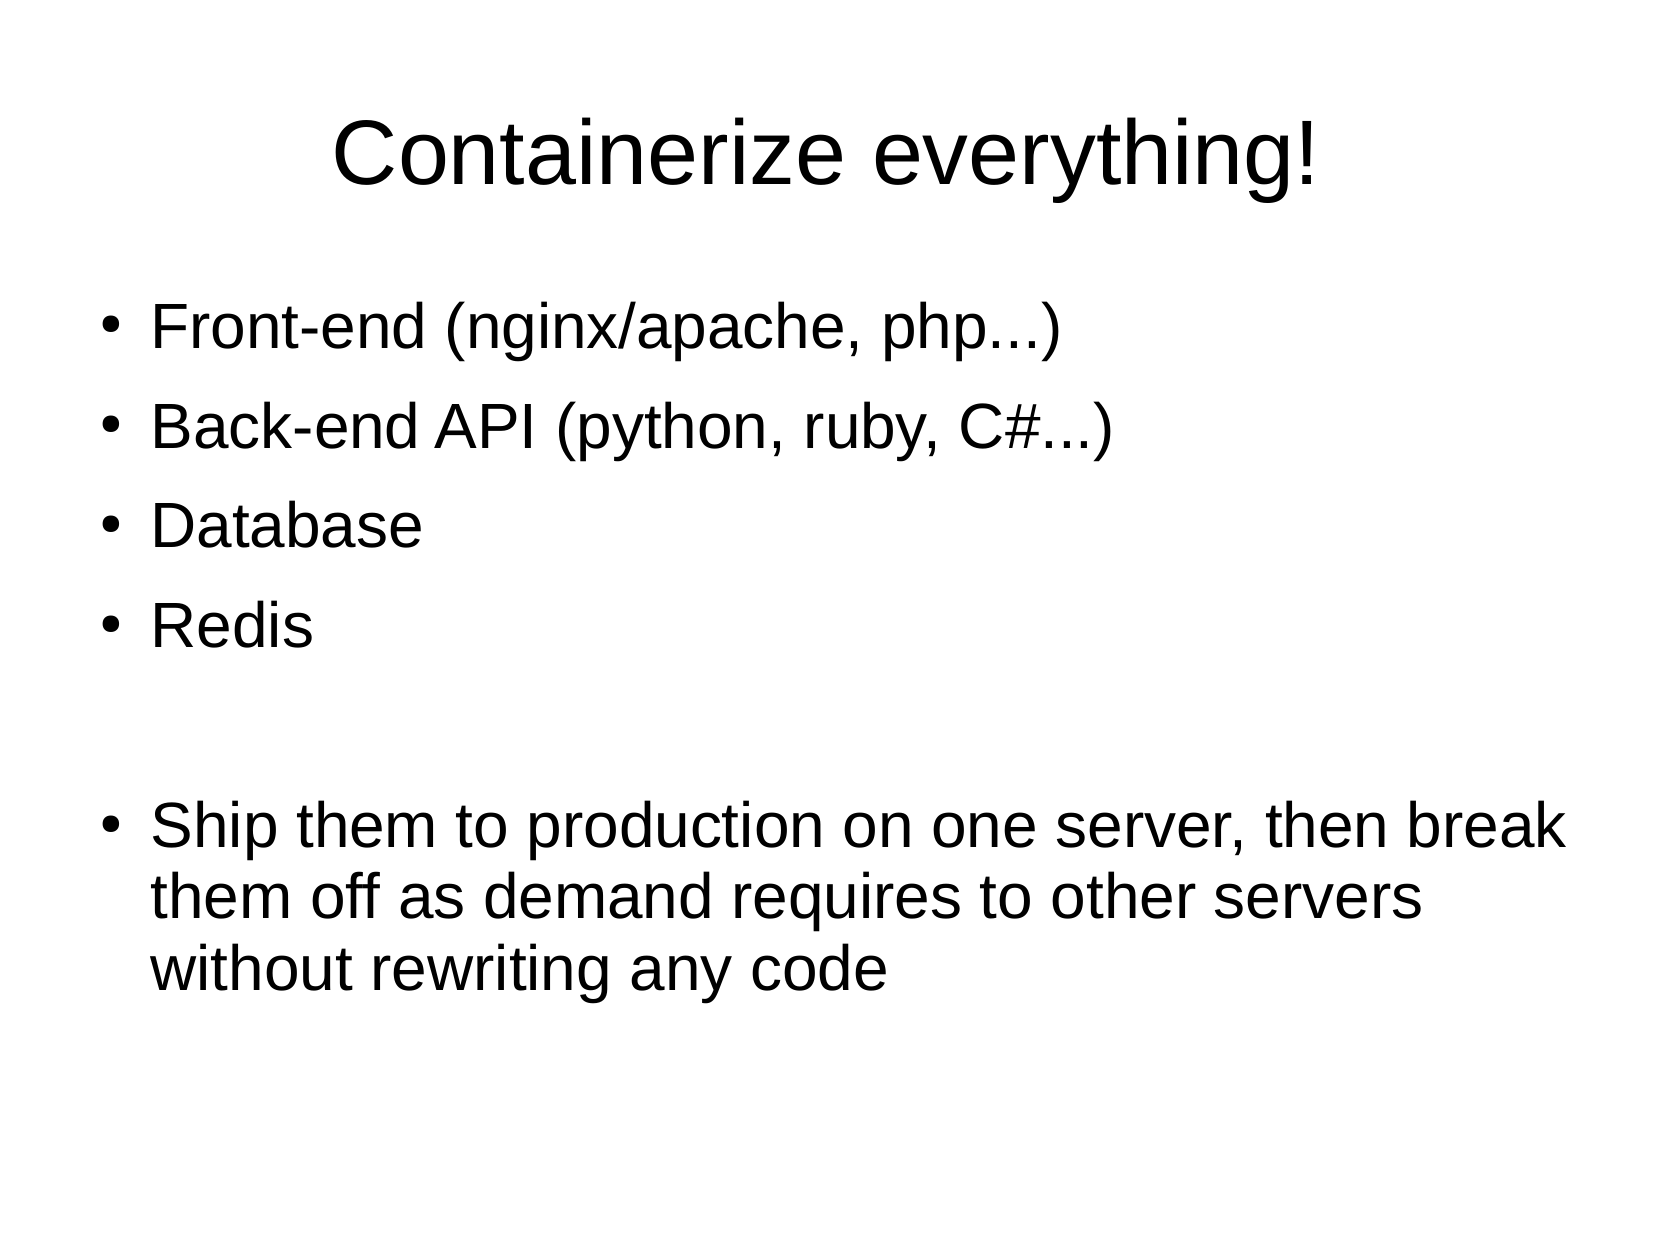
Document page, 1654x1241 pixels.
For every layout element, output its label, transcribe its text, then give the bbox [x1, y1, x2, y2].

list Front-end (nginx/apache, php...) Back-end API (python, ruby, C#...) Database Redis Ship them to production on one server, then break them off as demand requires to other servers without rewriting any code [82, 290, 1571, 1010]
title Containerize everything! [82, 49, 1571, 257]
